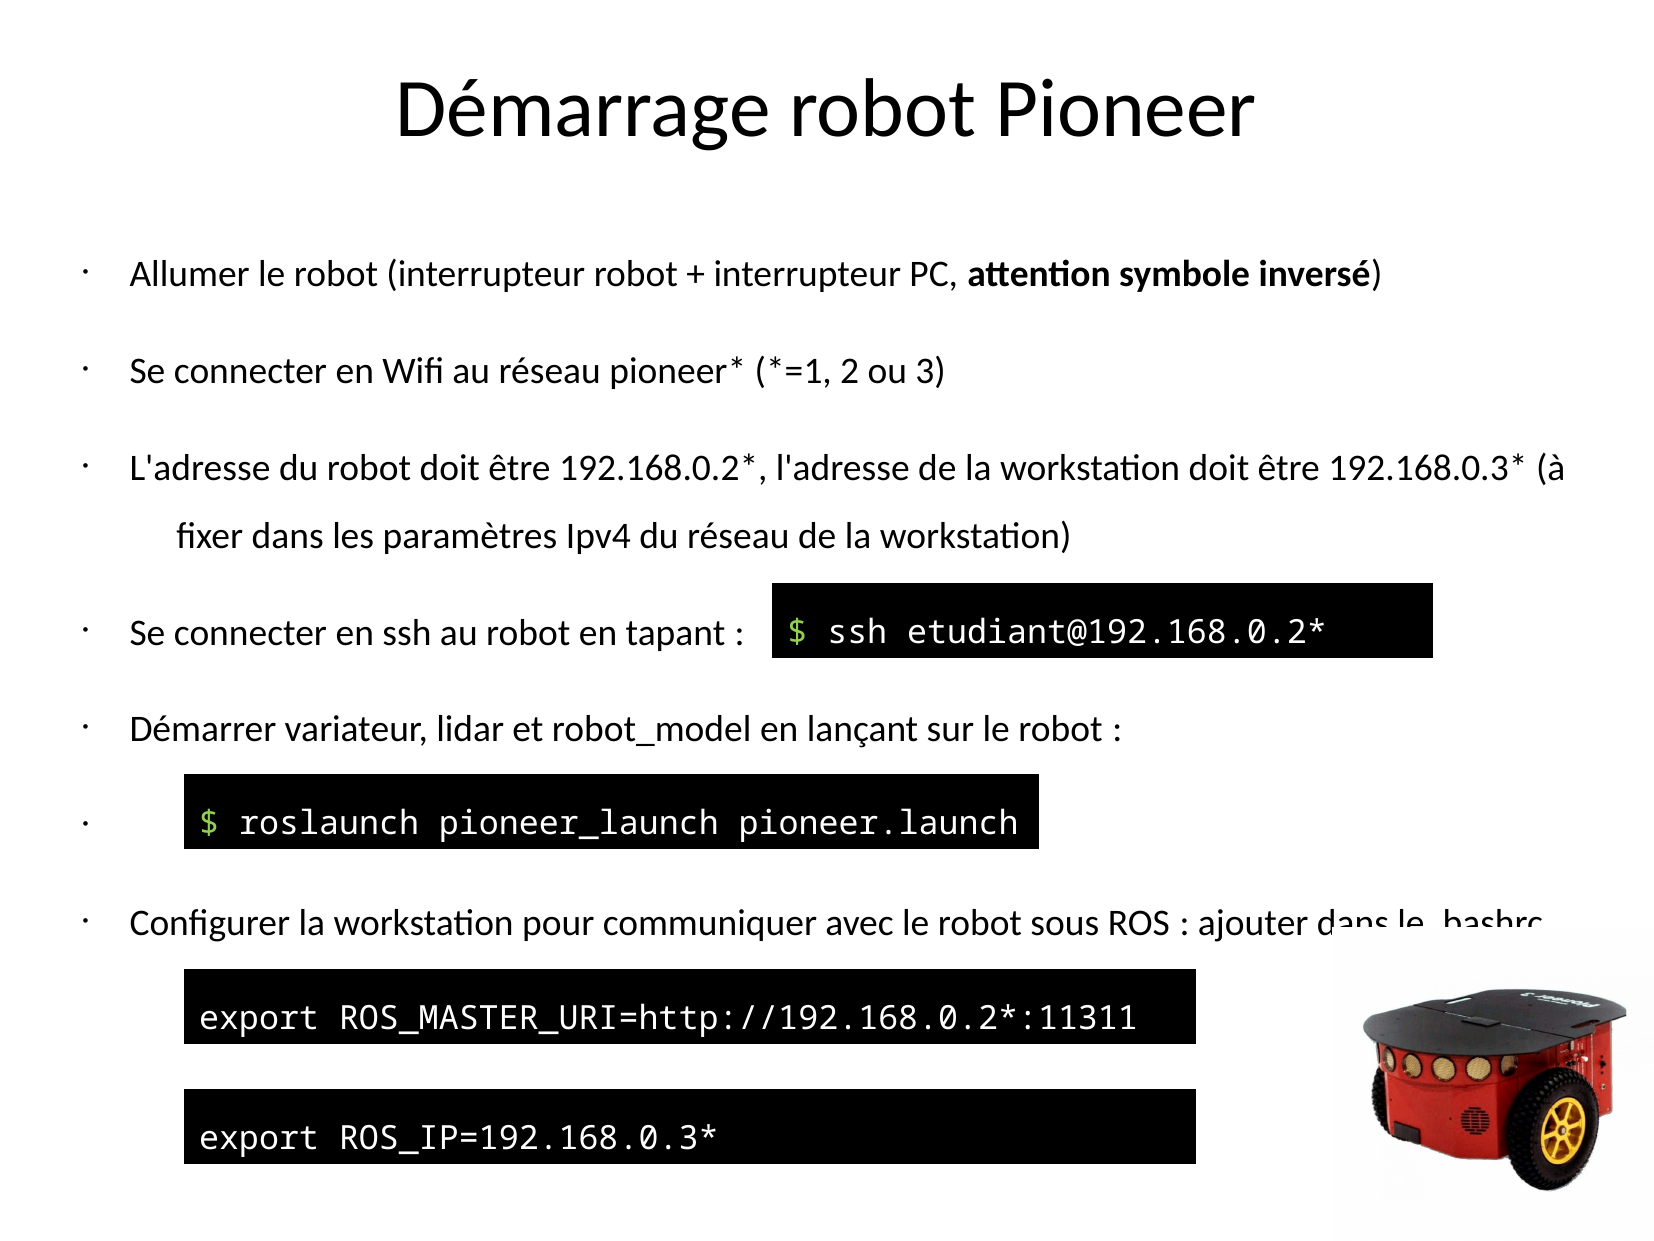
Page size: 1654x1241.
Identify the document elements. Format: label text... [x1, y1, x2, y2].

text_box export ROS_MASTER_URI=http://192.168.0.2*:11311 [184, 969, 1196, 1044]
text_box $ roslaunch pioneer_launch pioneer.launch [184, 774, 1039, 849]
title Démarrage robot Pioneer [82, 0, 1571, 208]
picture [1332, 927, 1654, 1241]
text_box $ ssh etudiant@192.168.0.2* [772, 583, 1433, 658]
text_box export ROS_IP=192.168.0.3* [184, 1089, 1196, 1164]
list Allumer le robot (interrupteur robot + interrupteur PC, attention symbole inversé) Se connecter en Wifi au réseau pioneer* (*=1, 2 ou 3) L'adresse du robot doit être 192.168.0.2*, l'adresse de la workstation doit être 192.168.0.3* (à fixer dans les paramètres Ipv4 du réseau de la workstation) Se connecter en ssh au robot en tapant : Démarrer variateur, lidar et robot_model en lançant sur le robot : Configurer la workstation pour communiquer avec le robot sous ROS : ajouter dans le .bashrc [82, 226, 1571, 1173]
